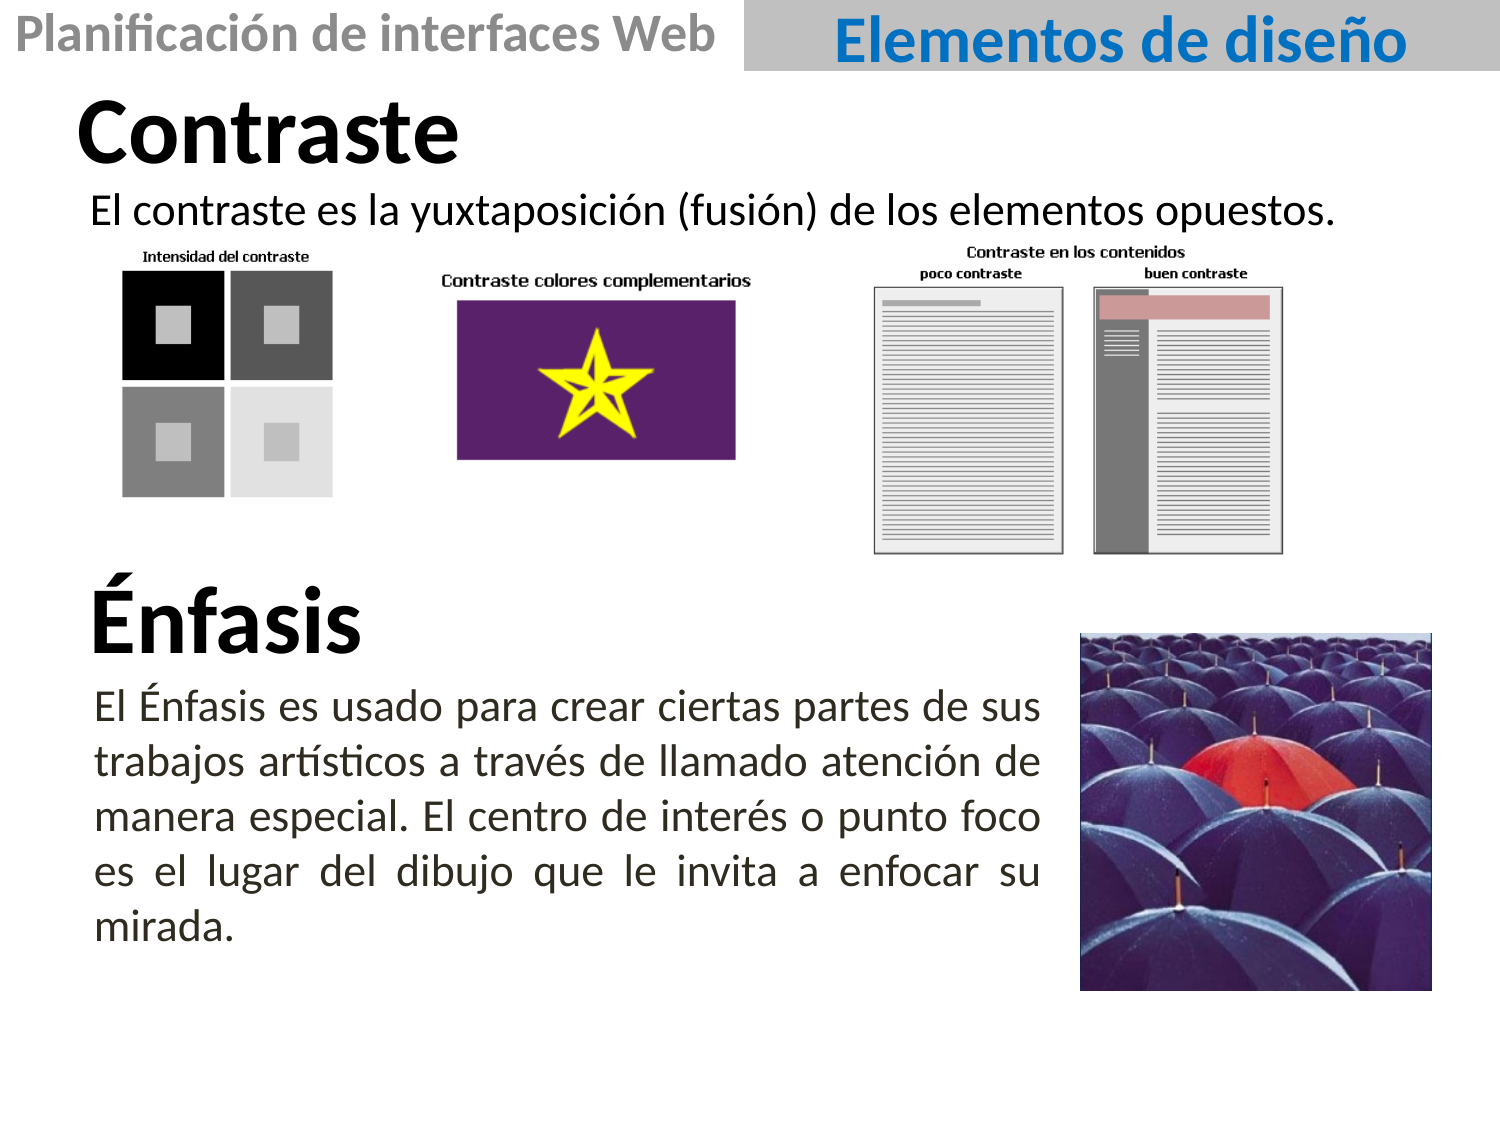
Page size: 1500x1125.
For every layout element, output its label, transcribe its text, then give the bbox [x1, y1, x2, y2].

title Elementos de diseño [744, 0, 1500, 71]
text_box Contraste [63, 60, 1314, 197]
picture [856, 236, 1300, 550]
title Planificación de interfaces Web [0, 0, 744, 60]
text_box Énfasis [74, 550, 1325, 681]
picture [112, 245, 343, 504]
picture [1080, 633, 1432, 991]
picture [437, 264, 756, 475]
text_box El contraste es la yuxtaposición (fusión) de los elementos opuestos. [75, 172, 1436, 268]
text_box El Énfasis es usado para crear ciertas partes de sus trabajos artísticos a través de llamado atención de manera especial. El centro de interés o punto foco es el lugar del dibujo que le invita a enfocar su mirada. [79, 668, 1058, 957]
